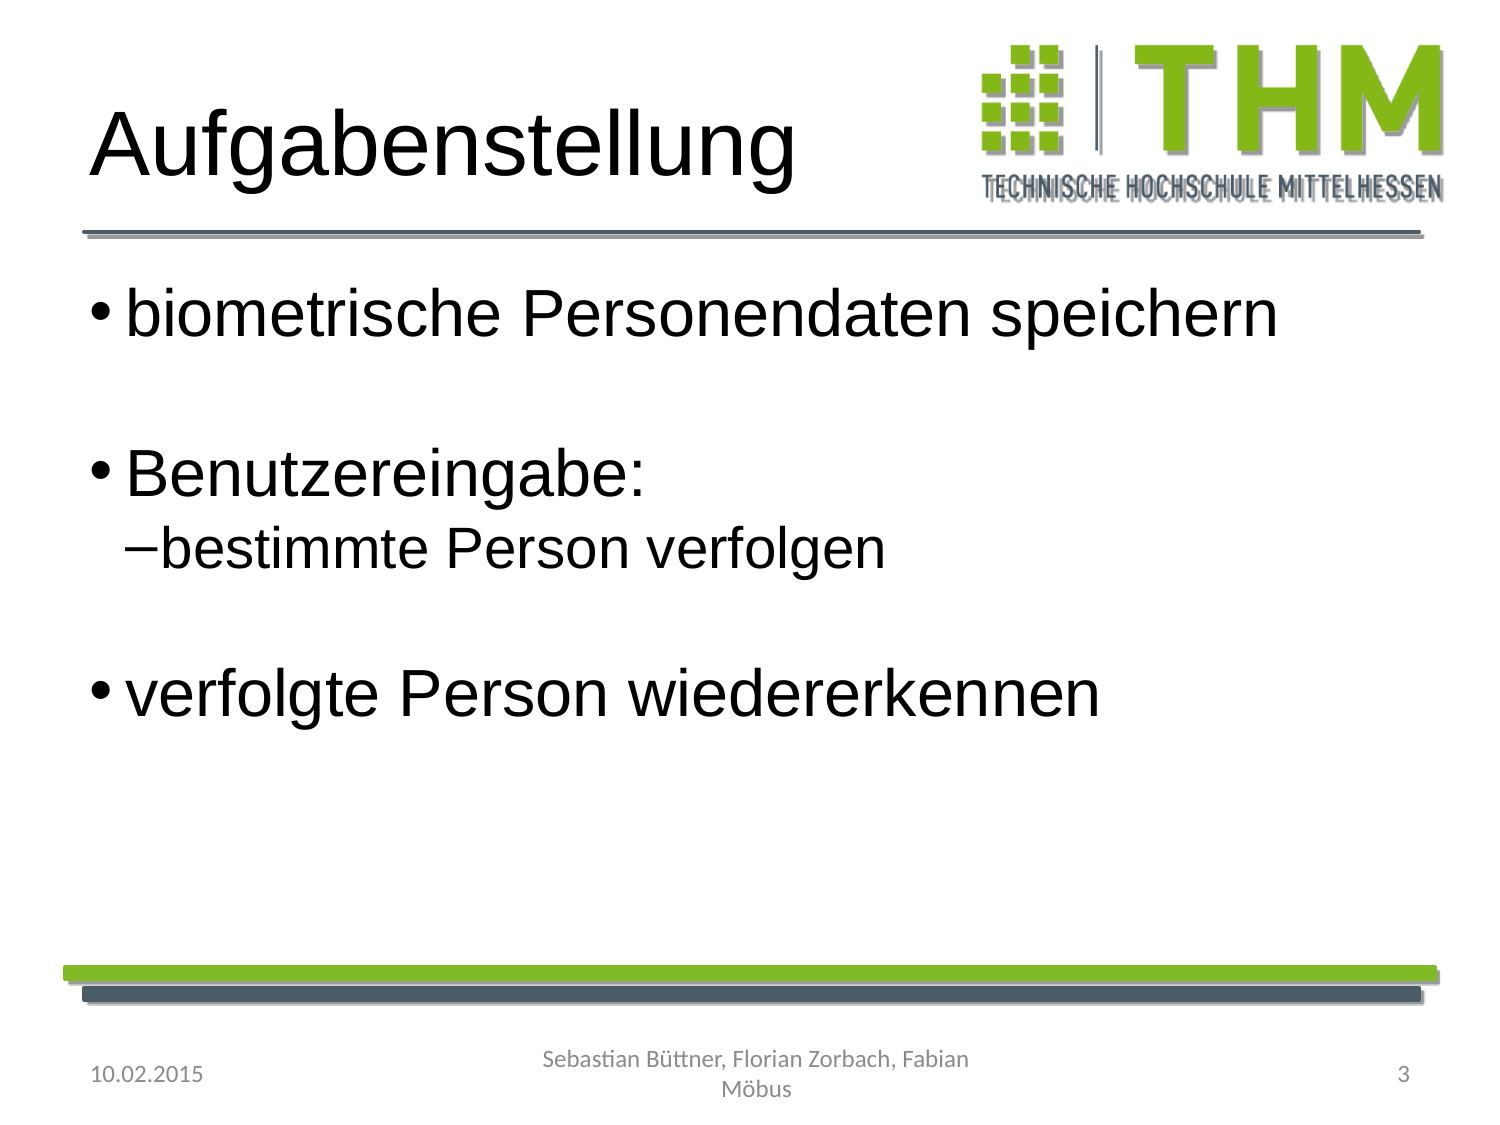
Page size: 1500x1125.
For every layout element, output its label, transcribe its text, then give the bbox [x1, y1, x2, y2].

text_box Aufgabenstellung [75, 45, 1425, 233]
text_box biometrische Personendaten speichern Benutzereingabe: bestimmte Person verfolgen verfolgte Person wiedererkennen [75, 262, 1425, 1005]
picture [974, 30, 1448, 208]
text_box Sebastian Büttner, Florian Zorbach, Fabian Möbus [490, 1042, 1023, 1103]
text_box <number> [1074, 1042, 1425, 1103]
text_box 10.02.2015 [74, 1042, 425, 1103]
